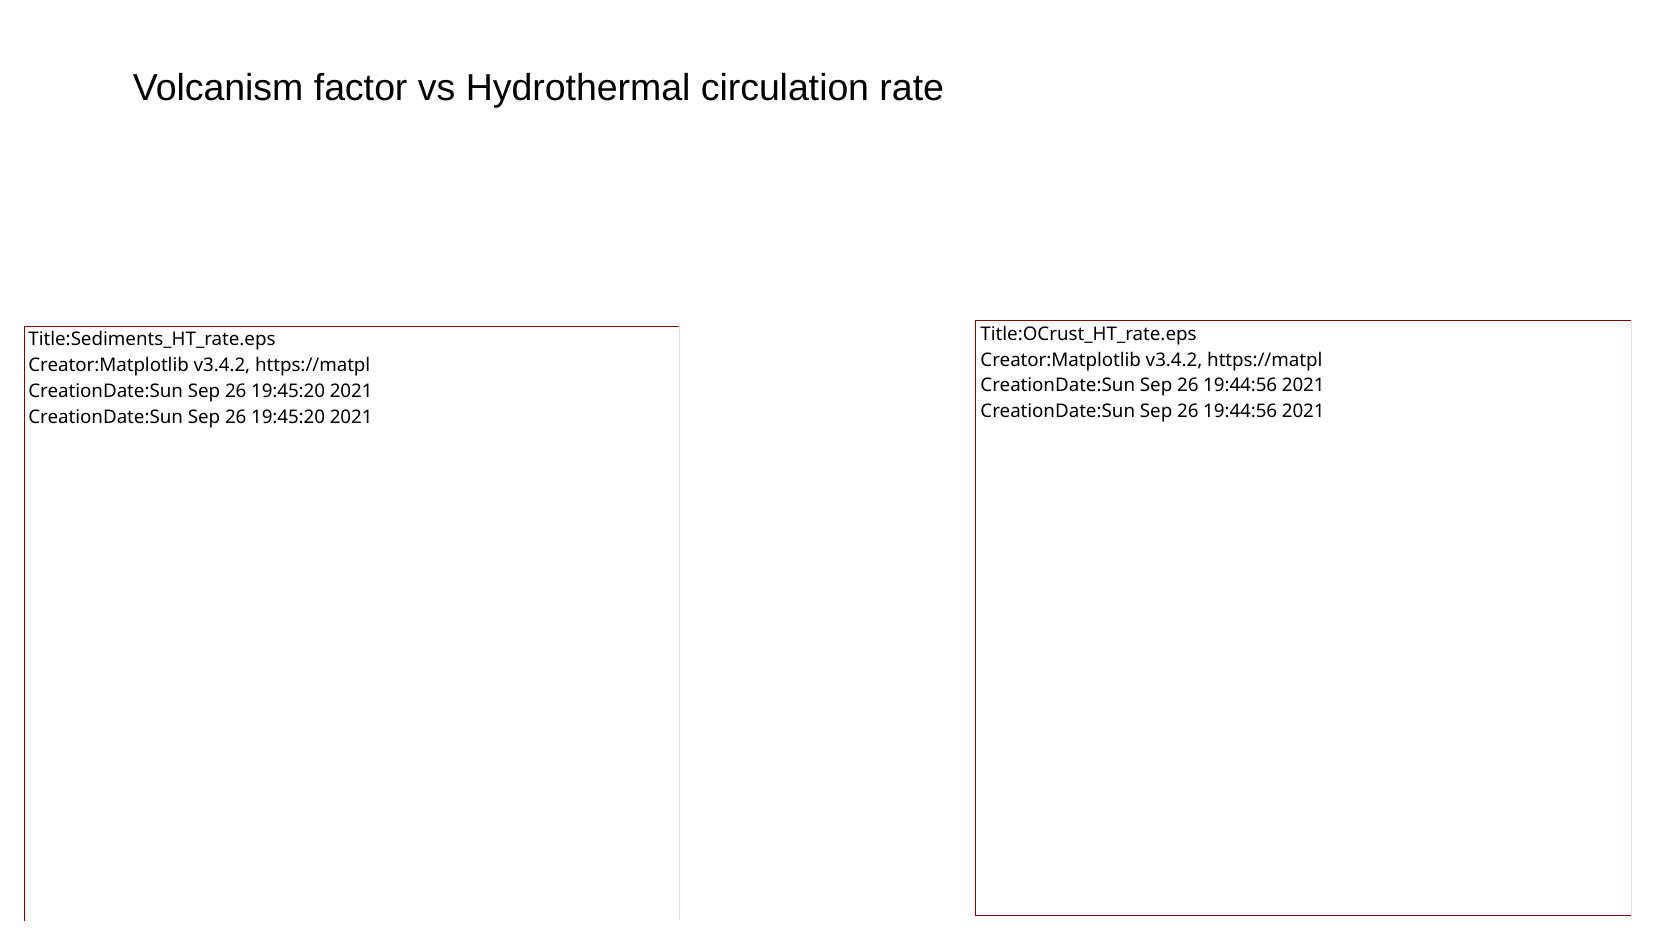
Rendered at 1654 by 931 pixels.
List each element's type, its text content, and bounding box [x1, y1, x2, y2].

picture [974, 319, 1632, 916]
picture [22, 324, 680, 921]
text_box Volcanism factor vs Hydrothermal circulation rate [118, 59, 1241, 116]
